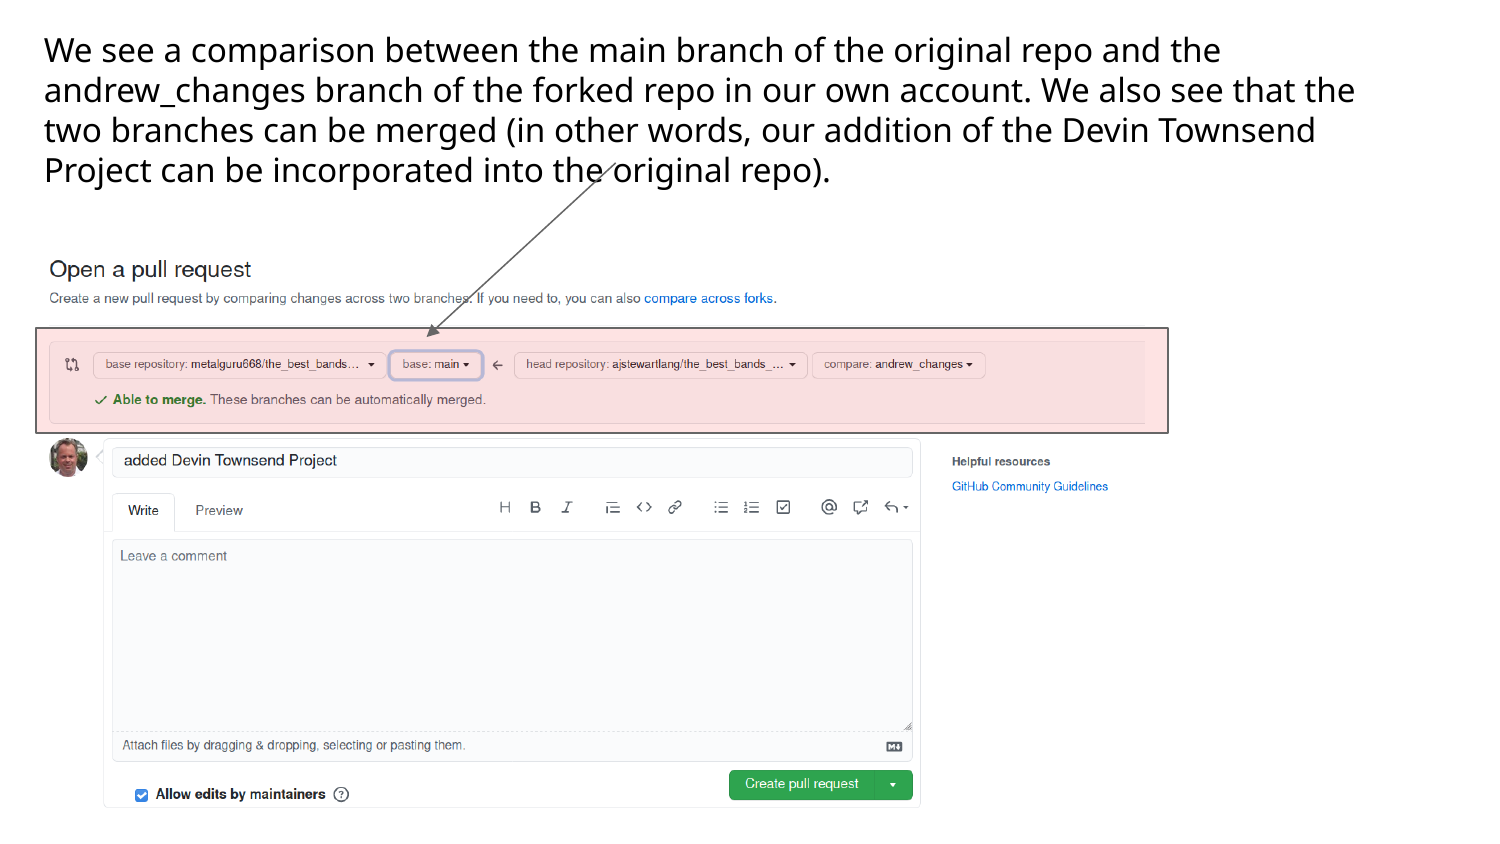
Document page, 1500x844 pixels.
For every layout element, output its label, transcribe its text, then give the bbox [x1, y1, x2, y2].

text_box [36, 328, 1169, 434]
text_box We see a comparison between the main branch of the original repo and the andrew_changes branch of the forked repo in our own account. We also see that the two branches can be merged (in other words, our addition of the Devin Townsend Project can be incorporated into the original repo). [28, 14, 1425, 205]
picture [26, 247, 1145, 820]
picture [439, 247, 1145, 328]
